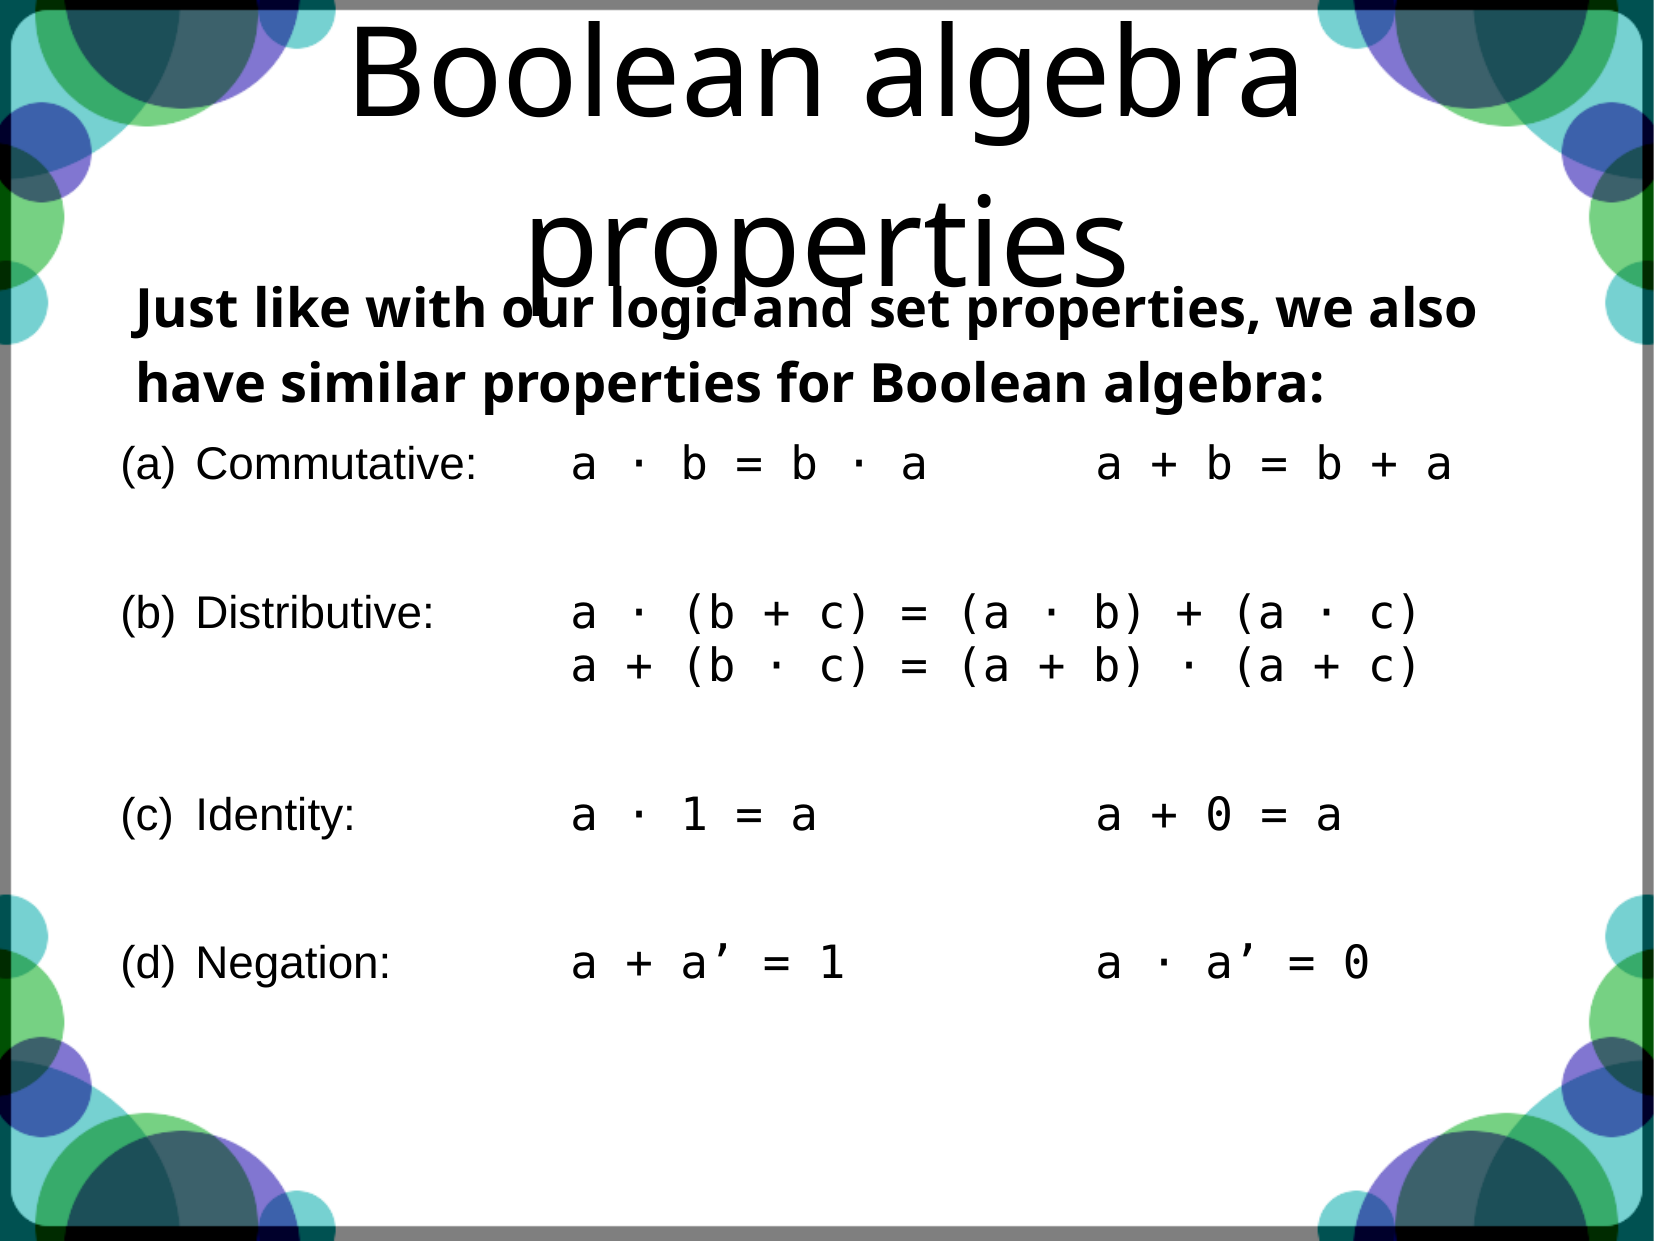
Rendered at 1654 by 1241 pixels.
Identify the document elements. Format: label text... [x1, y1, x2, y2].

text_box (a) Commutative: a · b = b · a a + b = b + a (b) Distributive: a · (b + c) = (a · b) + (a · c) a + (b · c) = (a + b) · (a + c) (c) Identity: a · 1 = a a + 0 = a (d) Negation: a + a’ = 1 a · a’ = 0 [105, 429, 1554, 1109]
text_box Just like with our logic and set properties, we also have similar properties for Boolean algebra: [135, 270, 1531, 429]
picture [0, 0, 1654, 1241]
title Boolean algebra properties [82, 49, 1571, 257]
